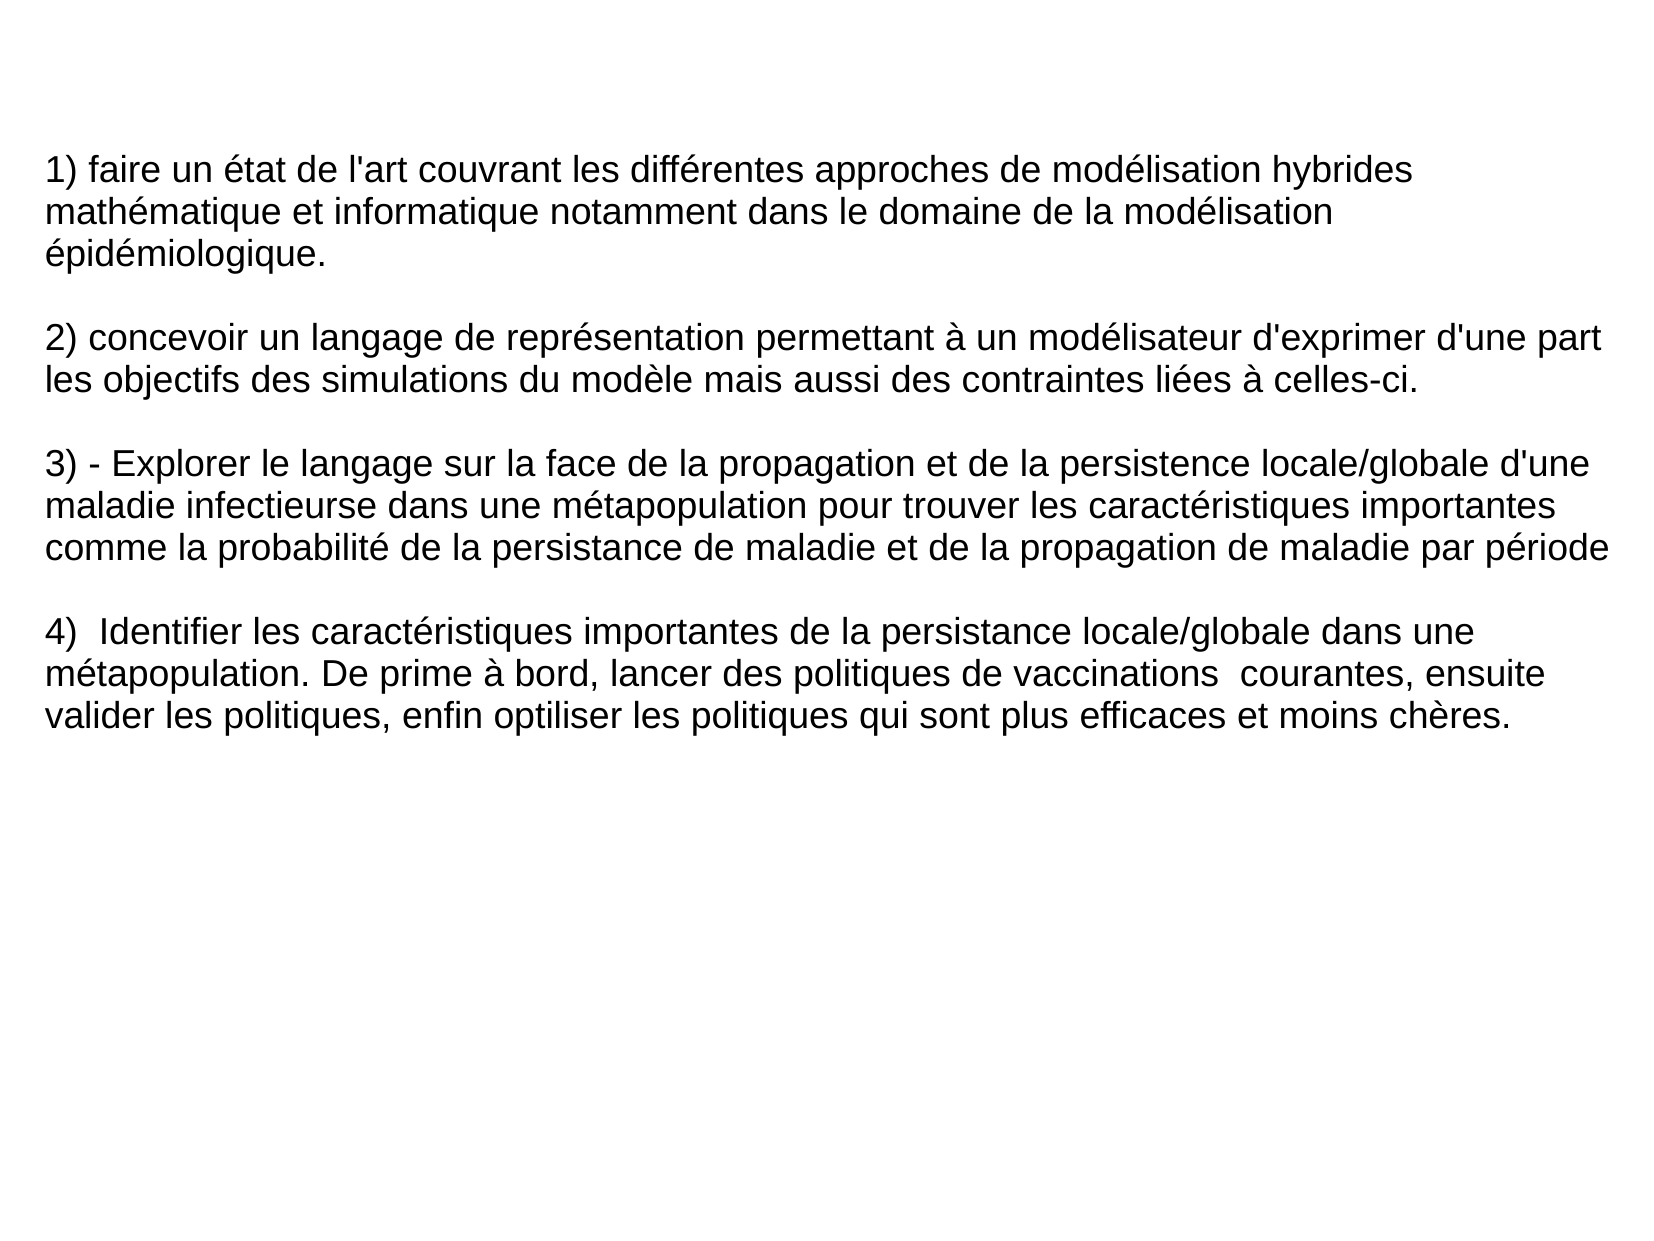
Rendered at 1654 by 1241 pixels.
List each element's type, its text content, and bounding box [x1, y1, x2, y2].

text_box 1) faire un état de l'art couvrant les différentes approches de modélisation hybrides mathématique et informatique notamment dans le domaine de la modélisation épidémiologique. 2) concevoir un langage de représentation permettant à un modélisateur d'exprimer d'une part les objectifs des simulations du modèle mais aussi des contraintes liées à celles-ci. 3) - Explorer le langage sur la face de la propagation et de la persistence locale/globale d'une maladie infectieurse dans une métapopulation pour trouver les caractéristiques importantes comme la probabilité de la persistance de maladie et de la propagation de maladie par période 4) Identifier les caractéristiques importantes de la persistance locale/globale dans une métapopulation. De prime à bord, lancer des politiques de vaccinations courantes, ensuite valider les politiques, enfin optiliser les politiques qui sont plus efficaces et moins chères. [30, 141, 1627, 786]
